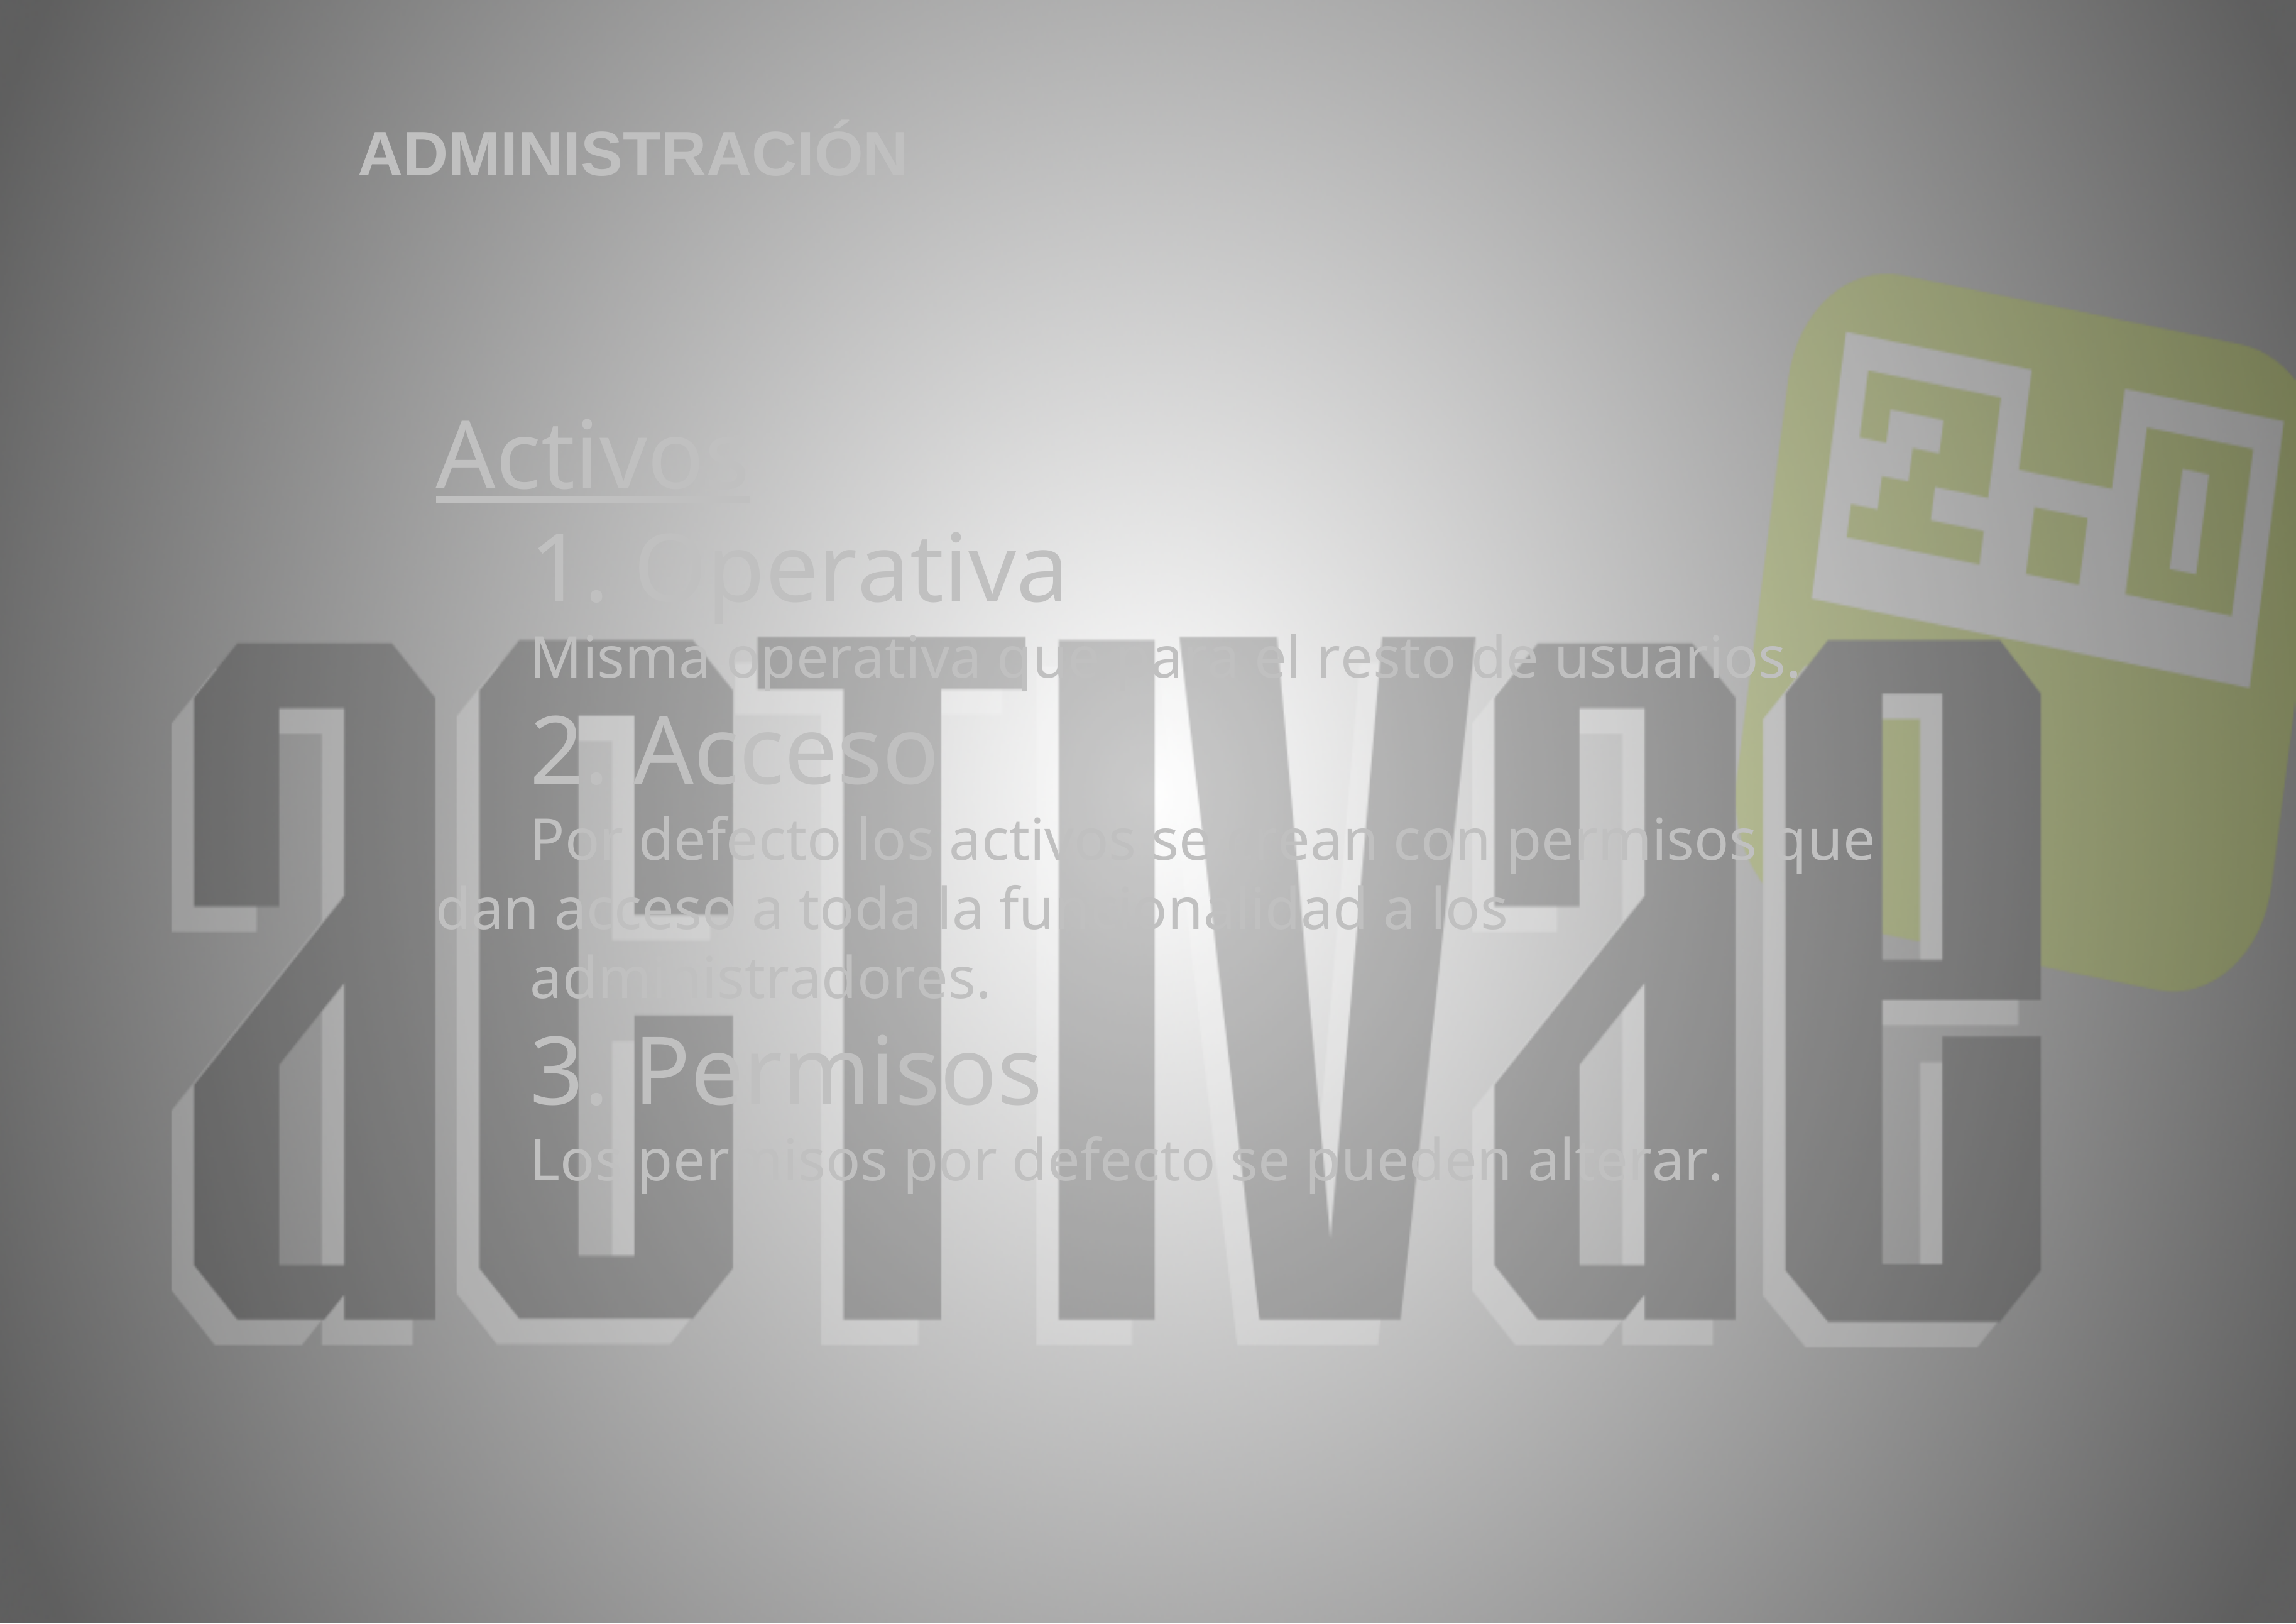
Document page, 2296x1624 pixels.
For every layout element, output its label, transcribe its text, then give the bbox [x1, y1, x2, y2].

text_box ADMINISTRACIÓN [215, 112, 910, 189]
picture [0, 0, 2296, 1623]
text_box Activos 1. Operativa Misma operativa que para el resto de usuarios. 2. Acceso Por defecto los activos se crean con permisos que dan acceso a toda la funcionalidad a los administradores. 3. Permisos Los permisos por defecto se pueden alterar. [427, 390, 2004, 1281]
